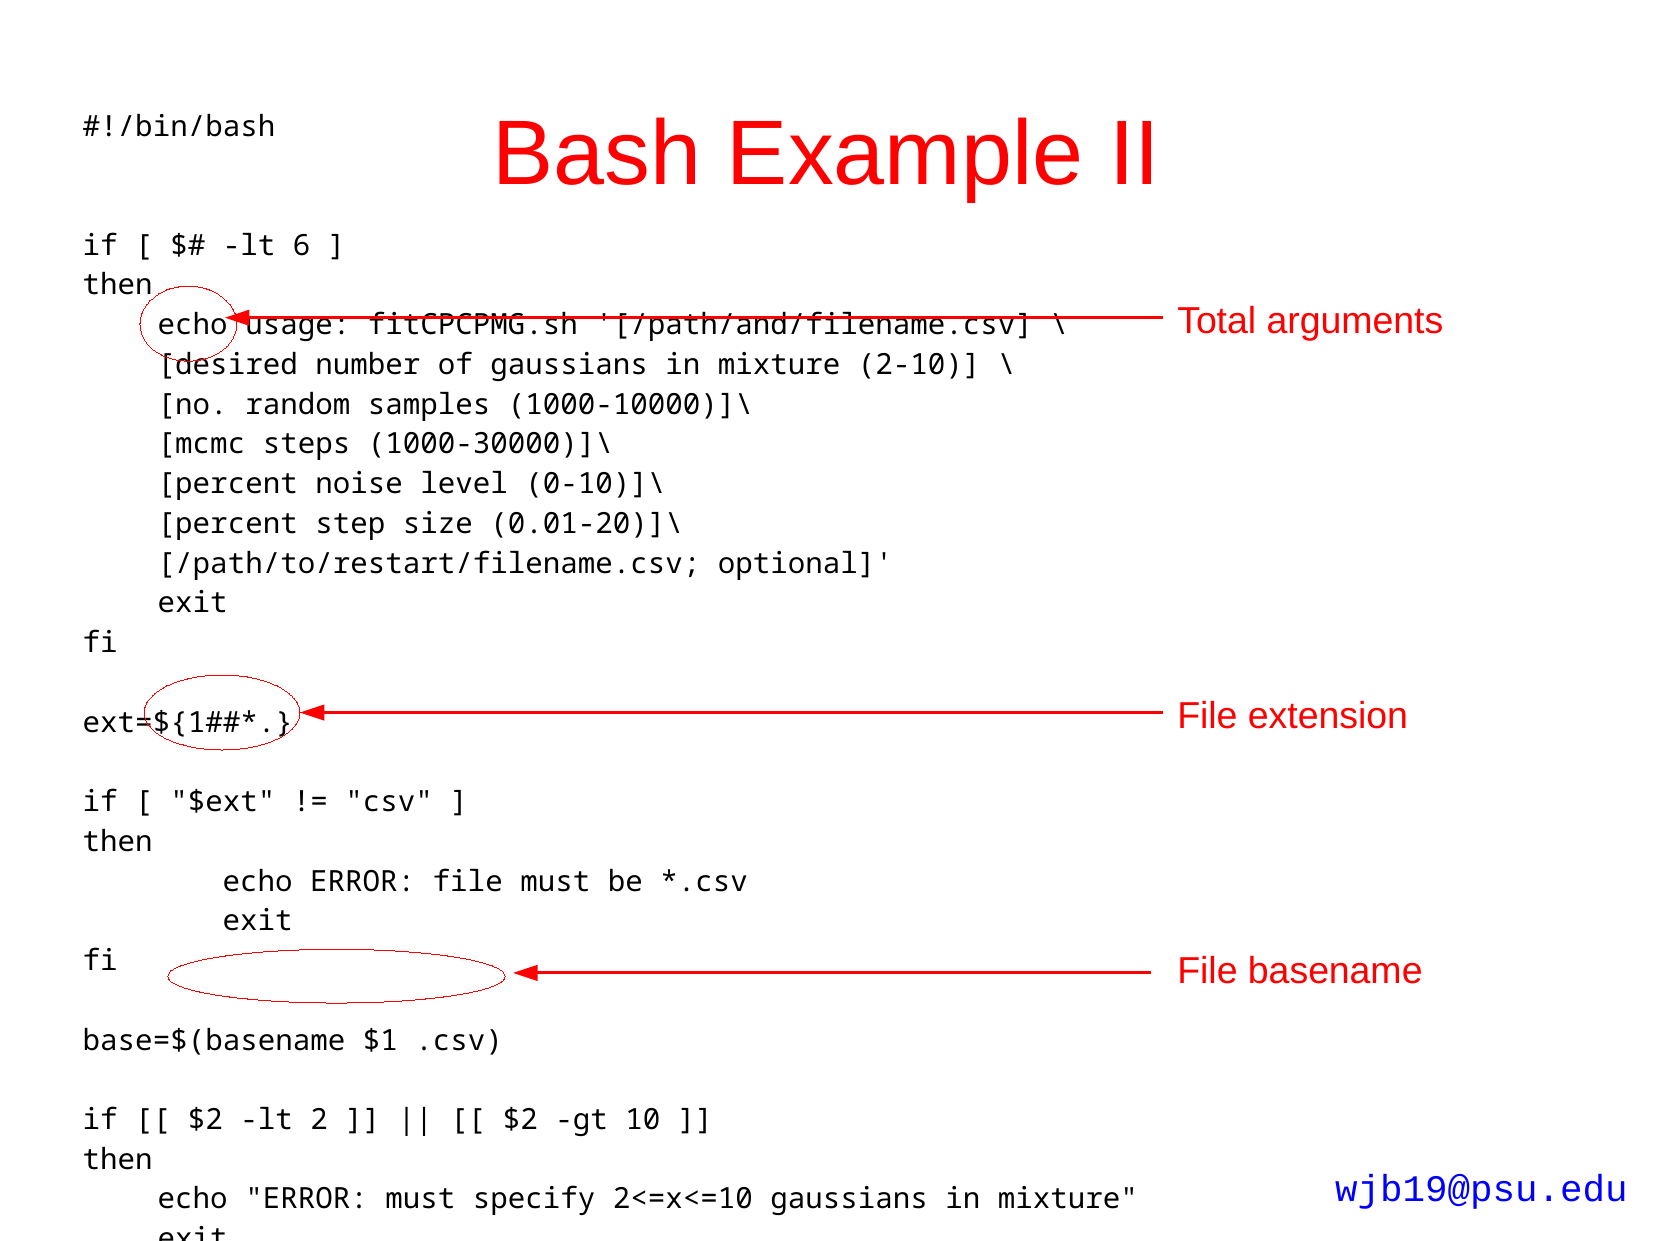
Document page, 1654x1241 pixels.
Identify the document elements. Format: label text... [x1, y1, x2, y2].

text_box wjb19@psu.edu [1320, 1162, 1643, 1220]
title Bash Example II [82, 49, 1571, 212]
text_box File extension [1162, 687, 1480, 745]
text_box Total arguments [1162, 292, 1459, 350]
text_box File basename [1162, 942, 1438, 999]
subtitle #!/bin/bash if [ $# -lt 6 ] then echo usage: fitCPCPMG.sh '[/path/and/filename.csv] \ [desired number of gaussians in mixture (2-10)] \ [no. random samples (1000-10000)]\ [mcmc steps (1000-30000)]\ [percent noise level (0-10)]\ [percent step size (0.01-20)]\ [/path/to/restart/filename.csv; optional]' exit fi ext=${1##*.} if [ "$ext" != "csv" ] then echo ERROR: file must be *.csv exit fi base=$(basename $1 .csv) if [[ $2 -lt 2 ]] || [[ $2 -gt 10 ]] then echo "ERROR: must specify 2<=x<=10 gaussians in mixture" exit fi [82, 212, 1576, 1222]
